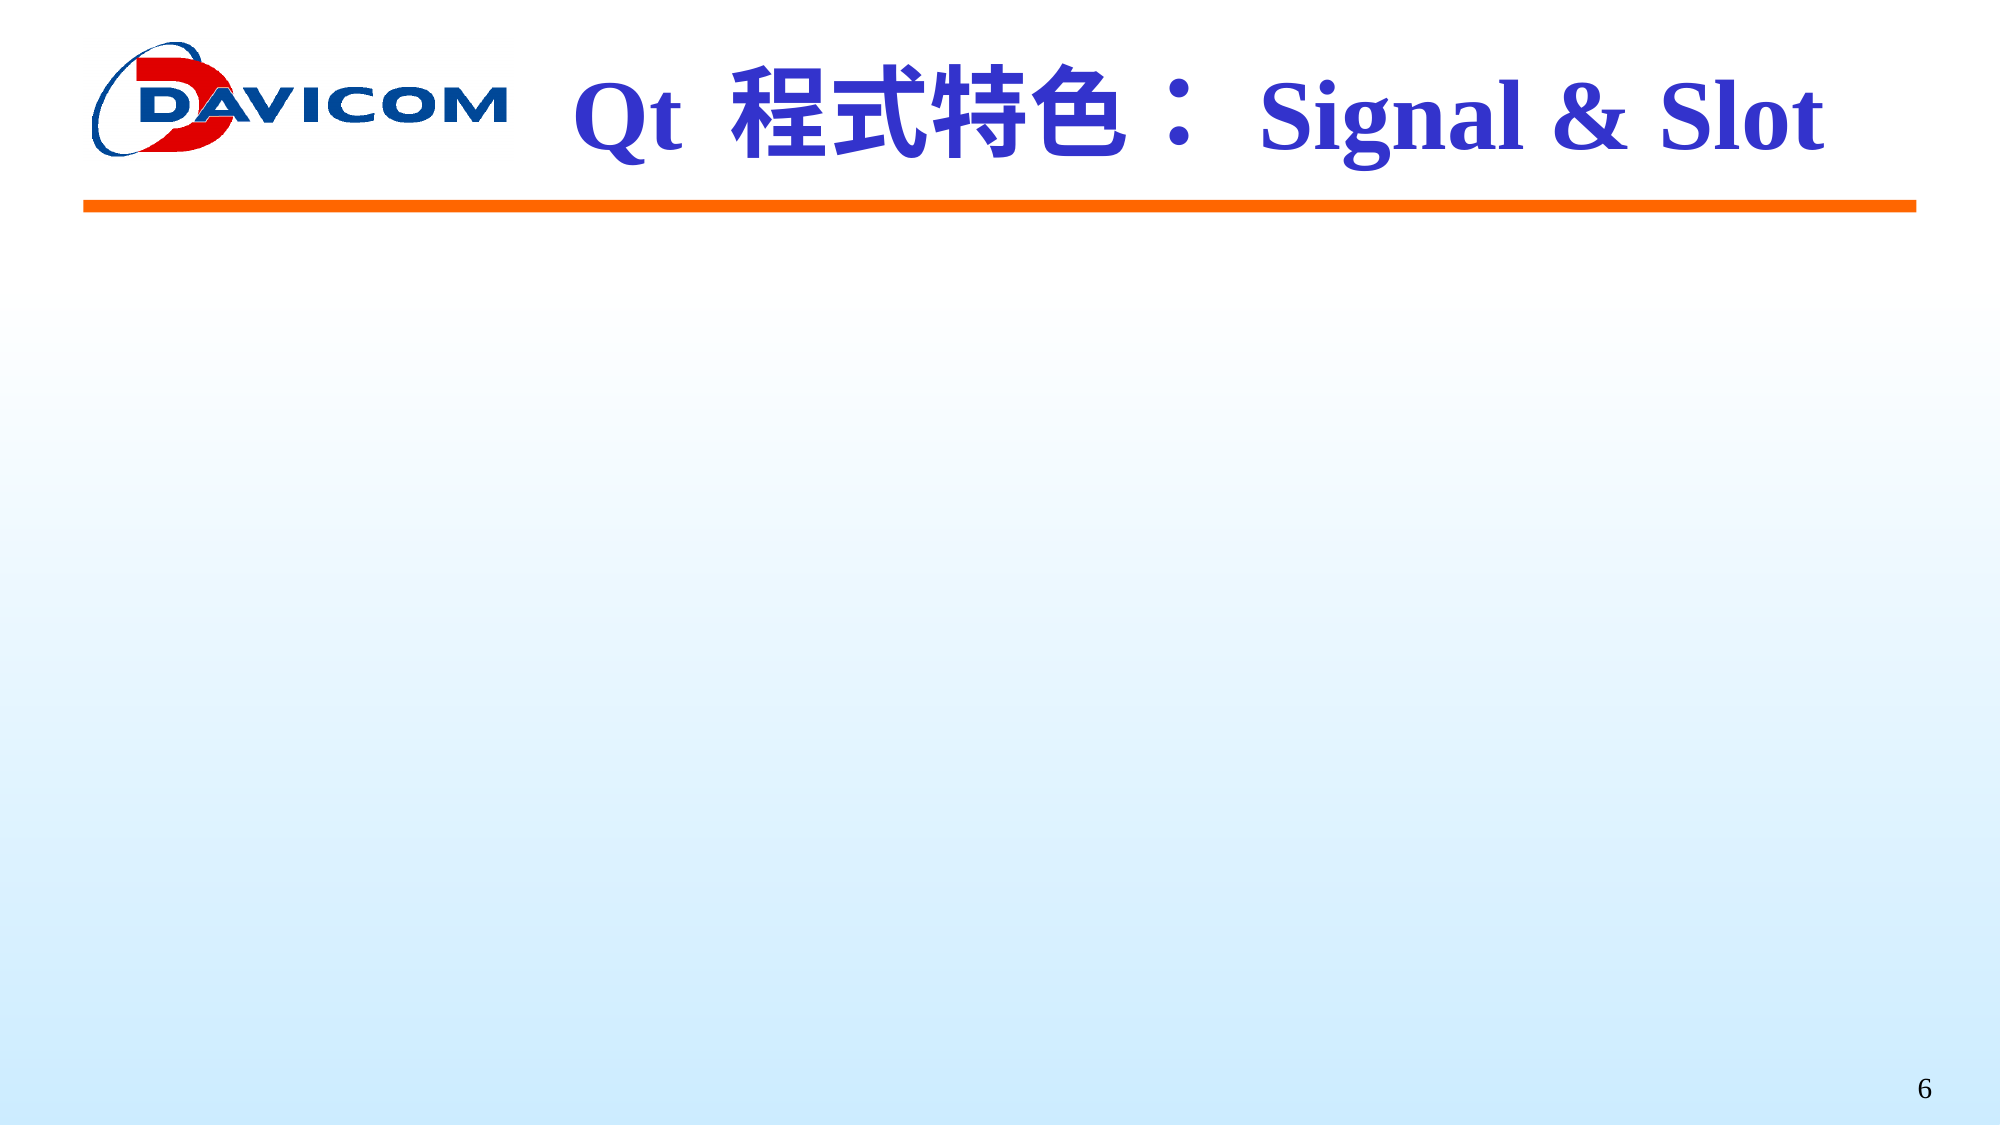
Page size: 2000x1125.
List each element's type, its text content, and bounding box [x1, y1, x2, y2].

title Qt 程式特色：Signal & Slot [513, 12, 1884, 200]
